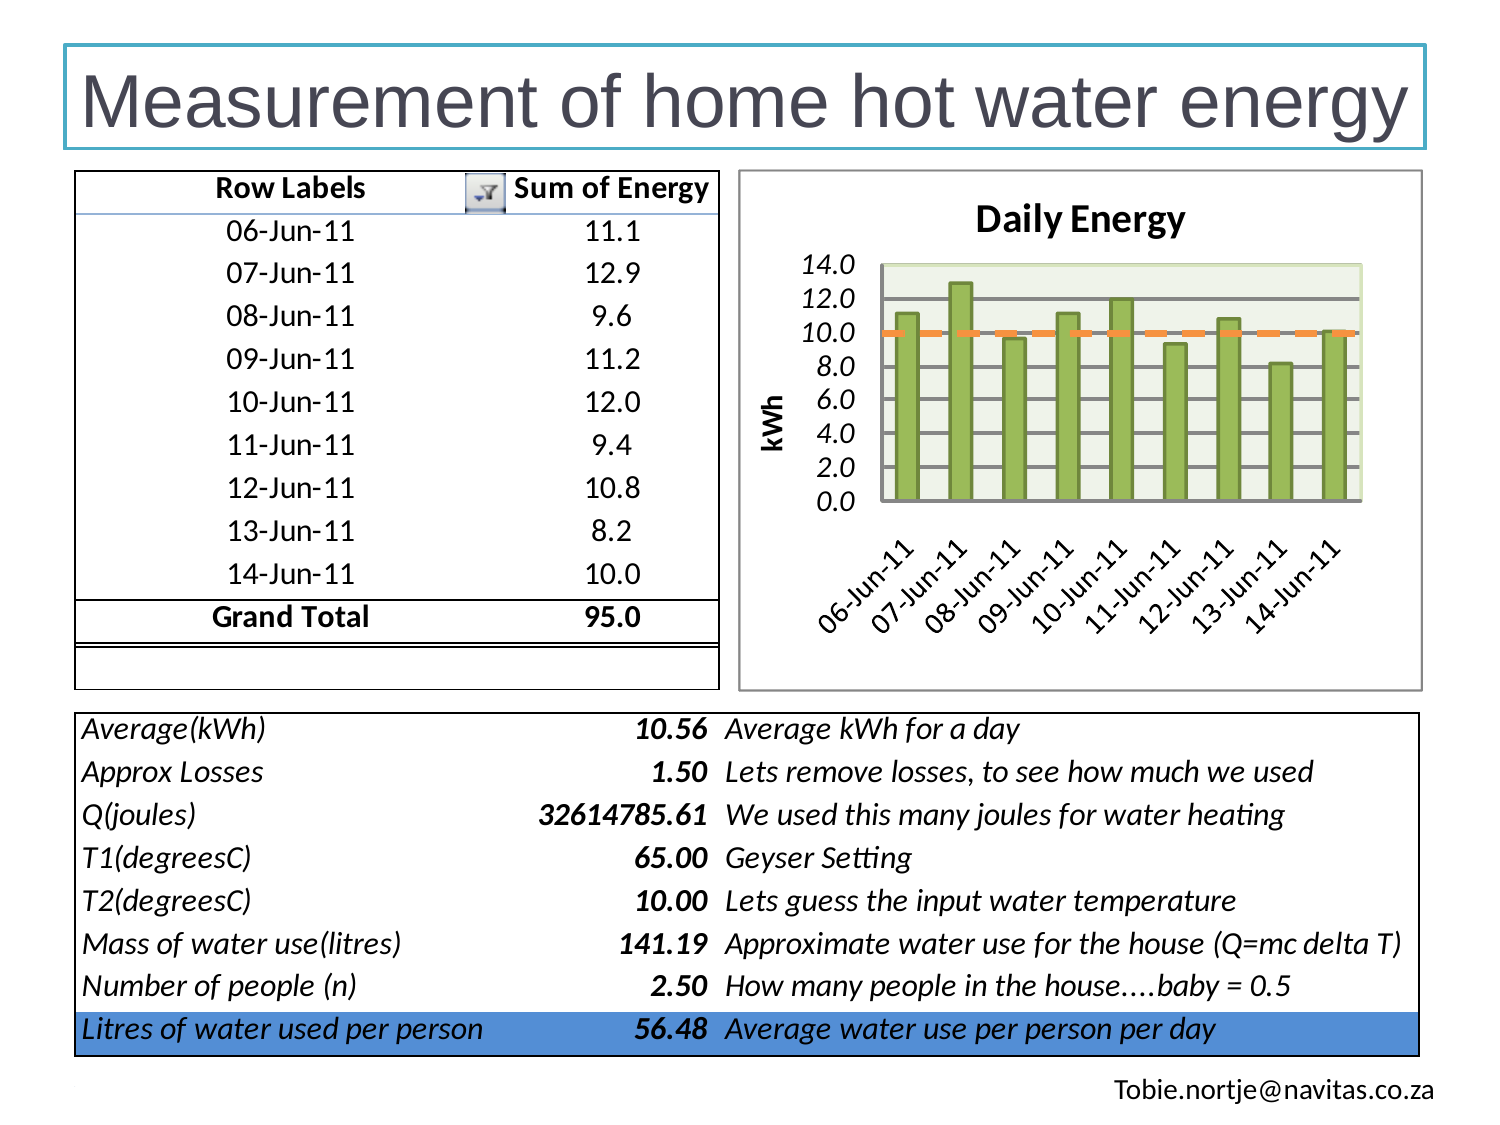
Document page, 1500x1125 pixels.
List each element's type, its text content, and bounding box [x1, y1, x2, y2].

picture [53, 149, 1447, 1088]
text_box Tobie.nortje@navitas.co.za [1079, 1058, 1471, 1118]
title Measurement of home hot water energy [64, 45, 1426, 149]
